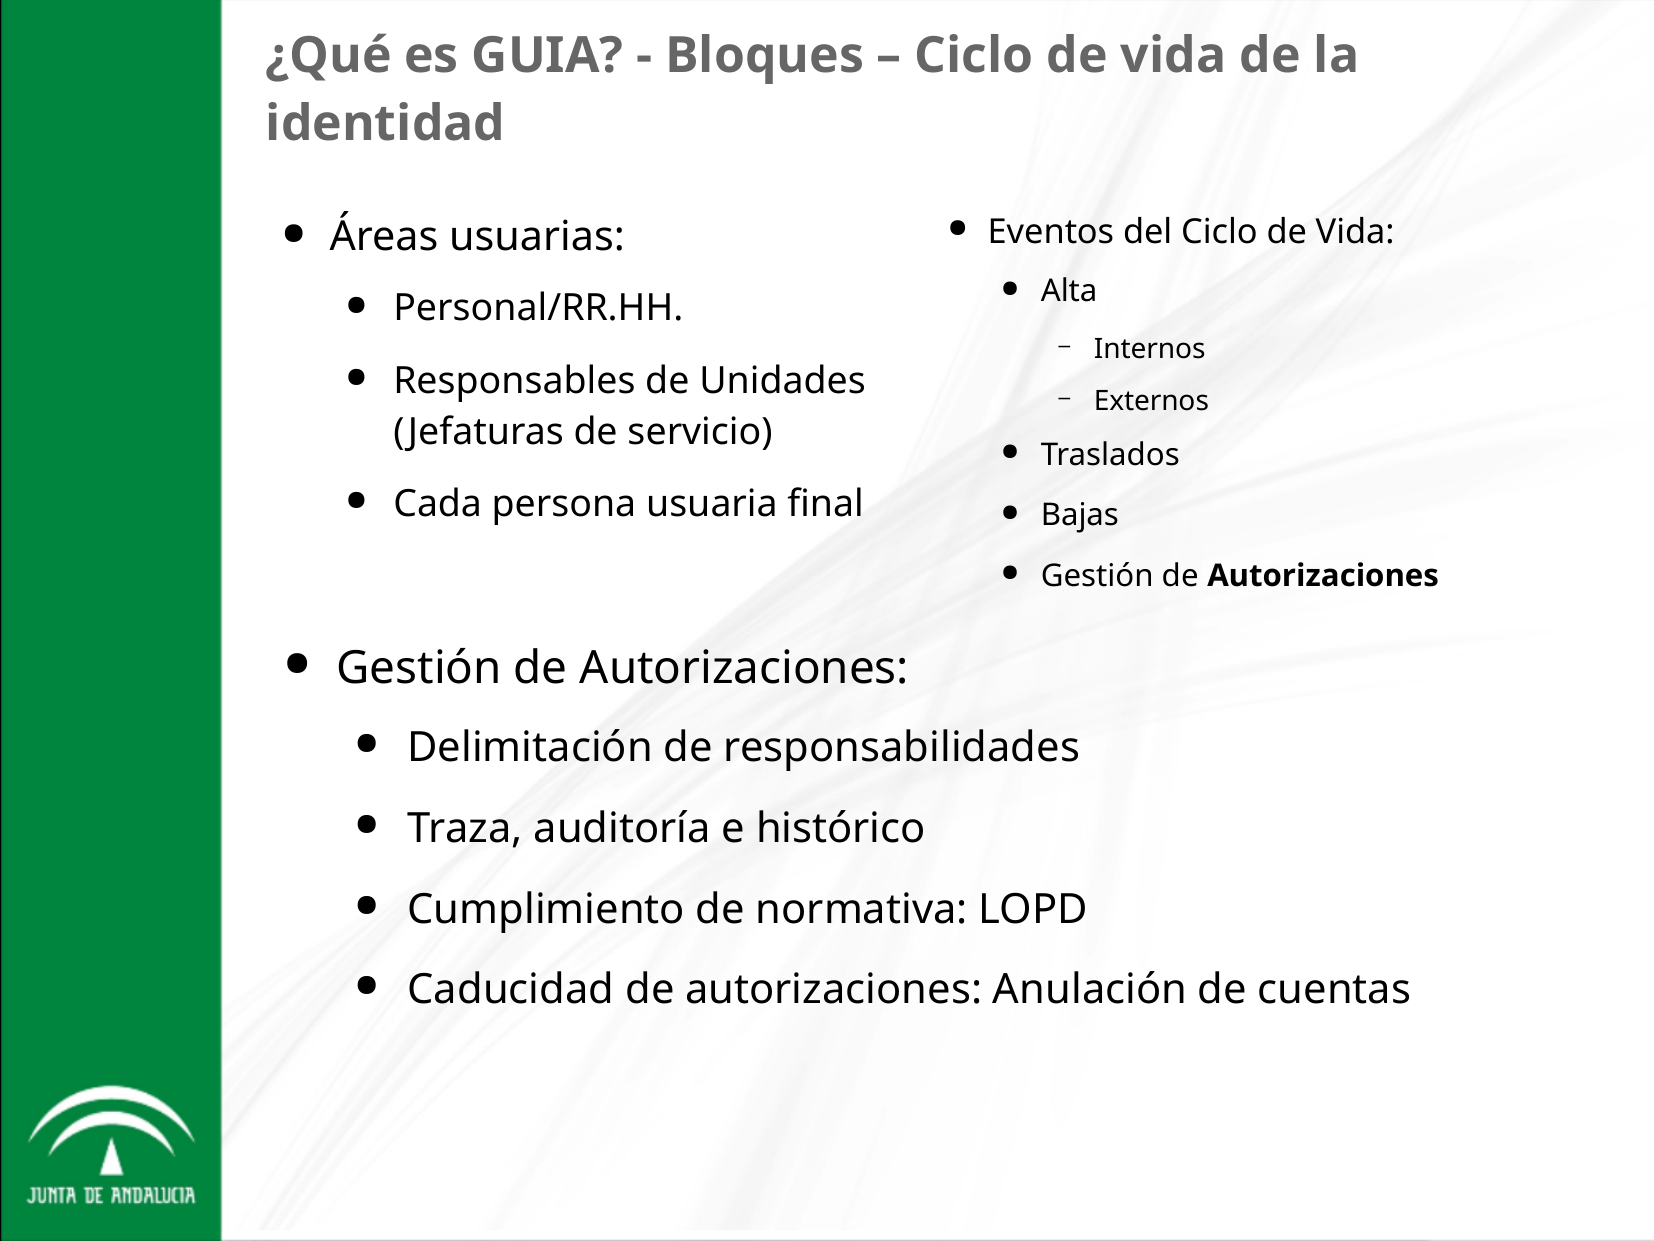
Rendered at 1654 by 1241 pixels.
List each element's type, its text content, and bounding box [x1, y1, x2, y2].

title ¿Qué es GUIA? - Bloques – Ciclo de vida de la identidad [265, 37, 1571, 136]
list Áreas usuarias: Personal/RR.HH. Responsables de Unidades (Jefaturas de servicio) Cada persona usuaria final [265, 206, 903, 598]
list Gestión de Autorizaciones: Delimitación de responsabilidades Traza, auditoría e histórico Cumplimiento de normativa: LOPD Caducidad de autorizaciones: Anulación de cuentas [265, 634, 1571, 1025]
list Eventos del Ciclo de Vida: Alta Internos Externos Traslados Bajas Gestión de Autorizaciones [934, 206, 1572, 598]
picture [0, 0, 1654, 1241]
